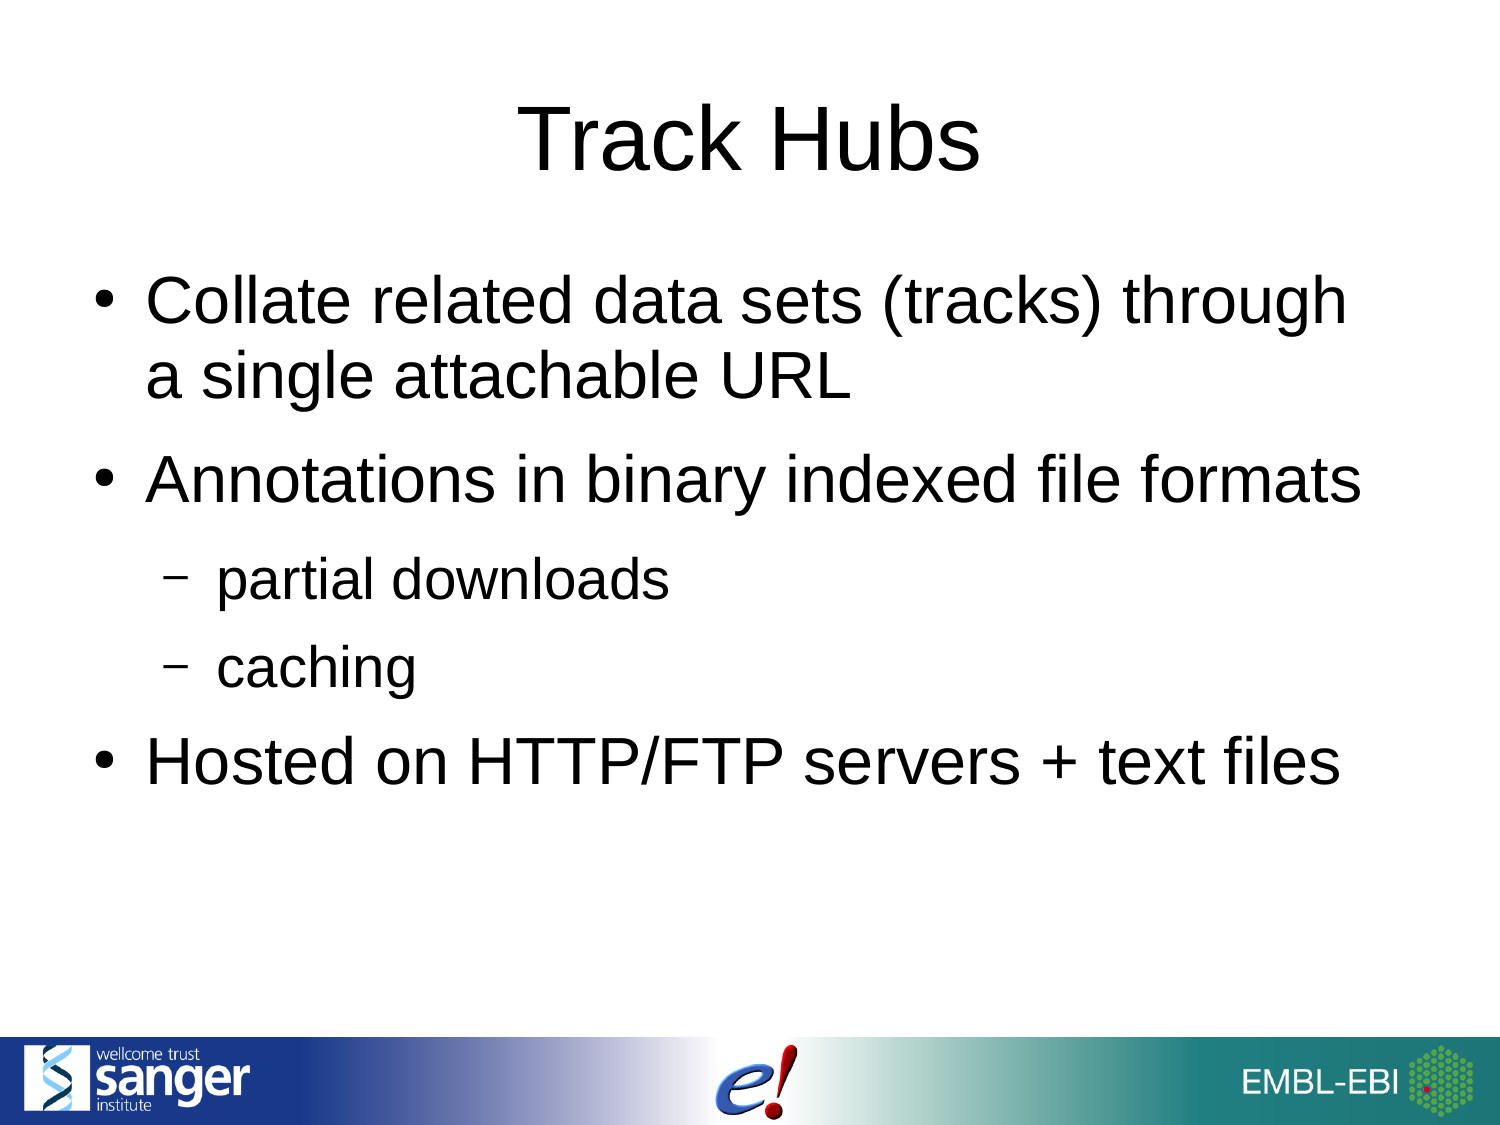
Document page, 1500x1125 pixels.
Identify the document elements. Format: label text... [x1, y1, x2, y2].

title Track Hubs [75, 44, 1425, 233]
picture [0, 1037, 1500, 1125]
list Collate related data sets (tracks) through a single attachable URL Annotations in binary indexed file formats partial downloads caching Hosted on HTTP/FTP servers + text files [75, 263, 1395, 916]
